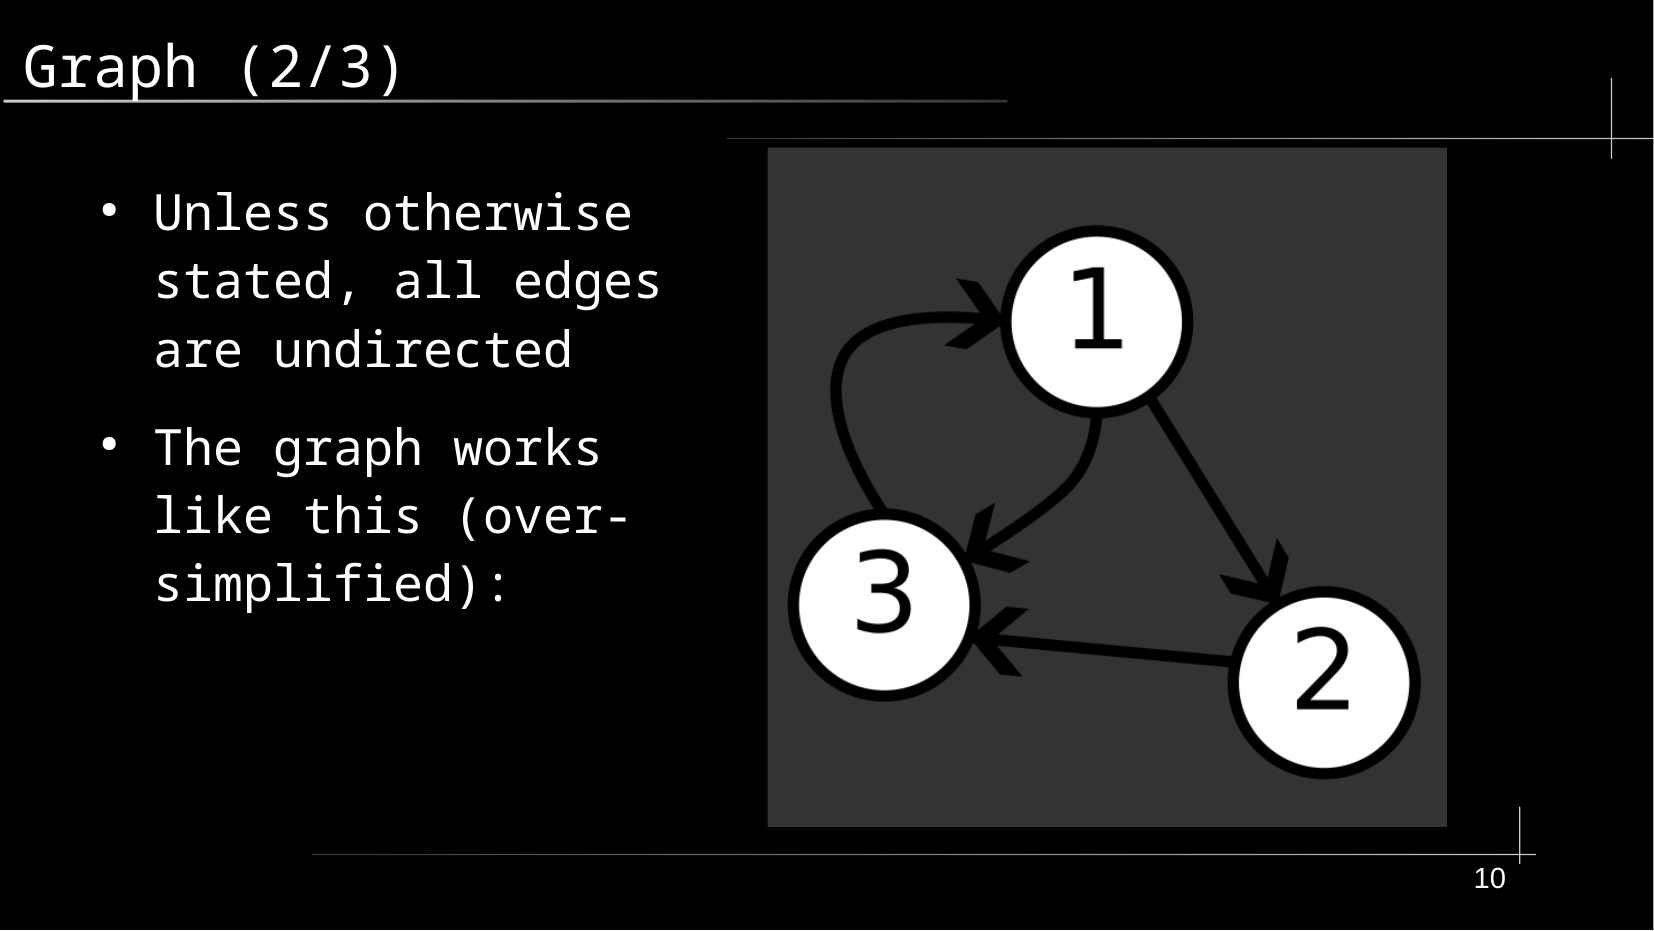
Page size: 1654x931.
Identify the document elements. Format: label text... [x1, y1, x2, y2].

list Unless otherwise stated, all edges are undirected The graph works like this (over-simplified): [82, 177, 680, 798]
title Graph (2/3) [23, 11, 1589, 119]
picture [767, 206, 1438, 798]
text_box [767, 147, 1447, 827]
